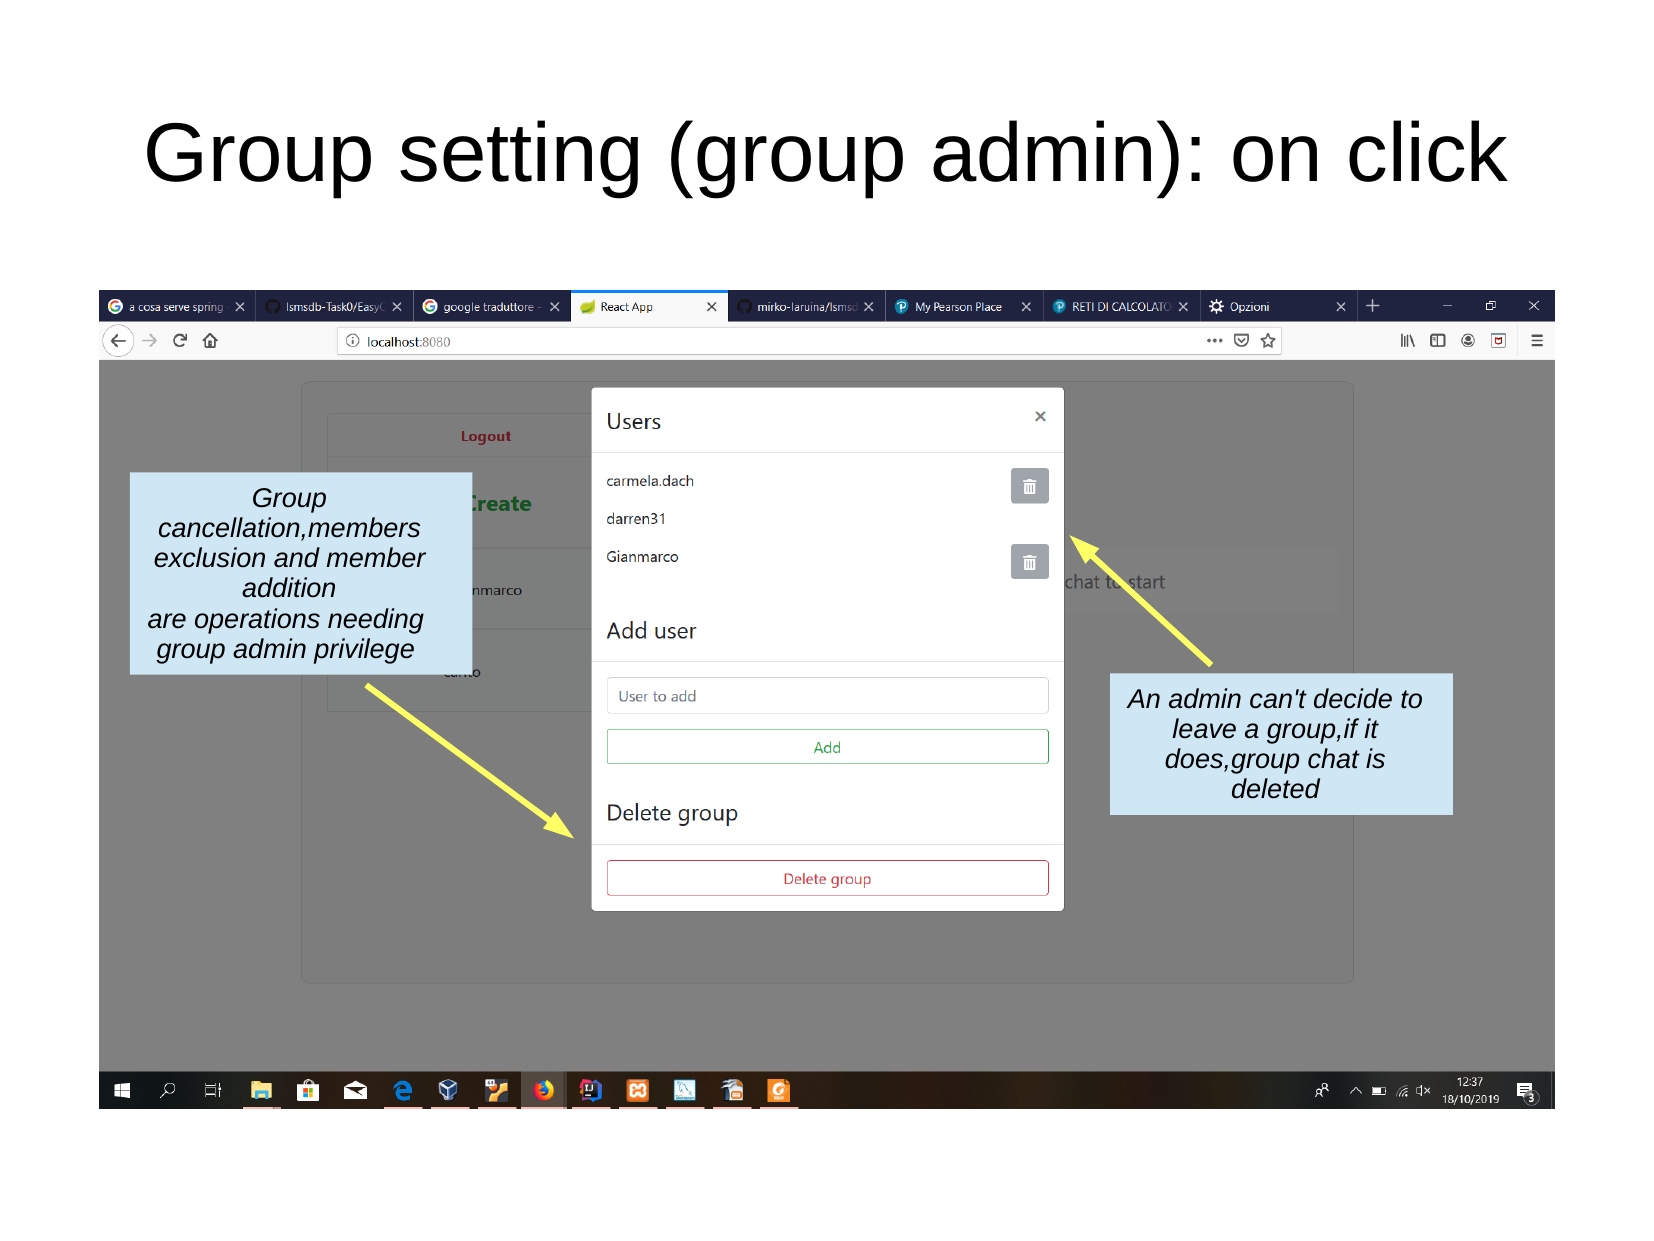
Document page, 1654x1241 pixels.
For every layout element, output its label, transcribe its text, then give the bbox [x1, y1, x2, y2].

text_box Group cancellation,members exclusion and member addition are operations needing group admin privilege [129, 472, 473, 674]
title Group setting (group admin): on click [82, 49, 1571, 257]
picture [99, 290, 1555, 1109]
text_box An admin can't decide to leave a group,if it does,group chat is deleted [1110, 673, 1453, 815]
